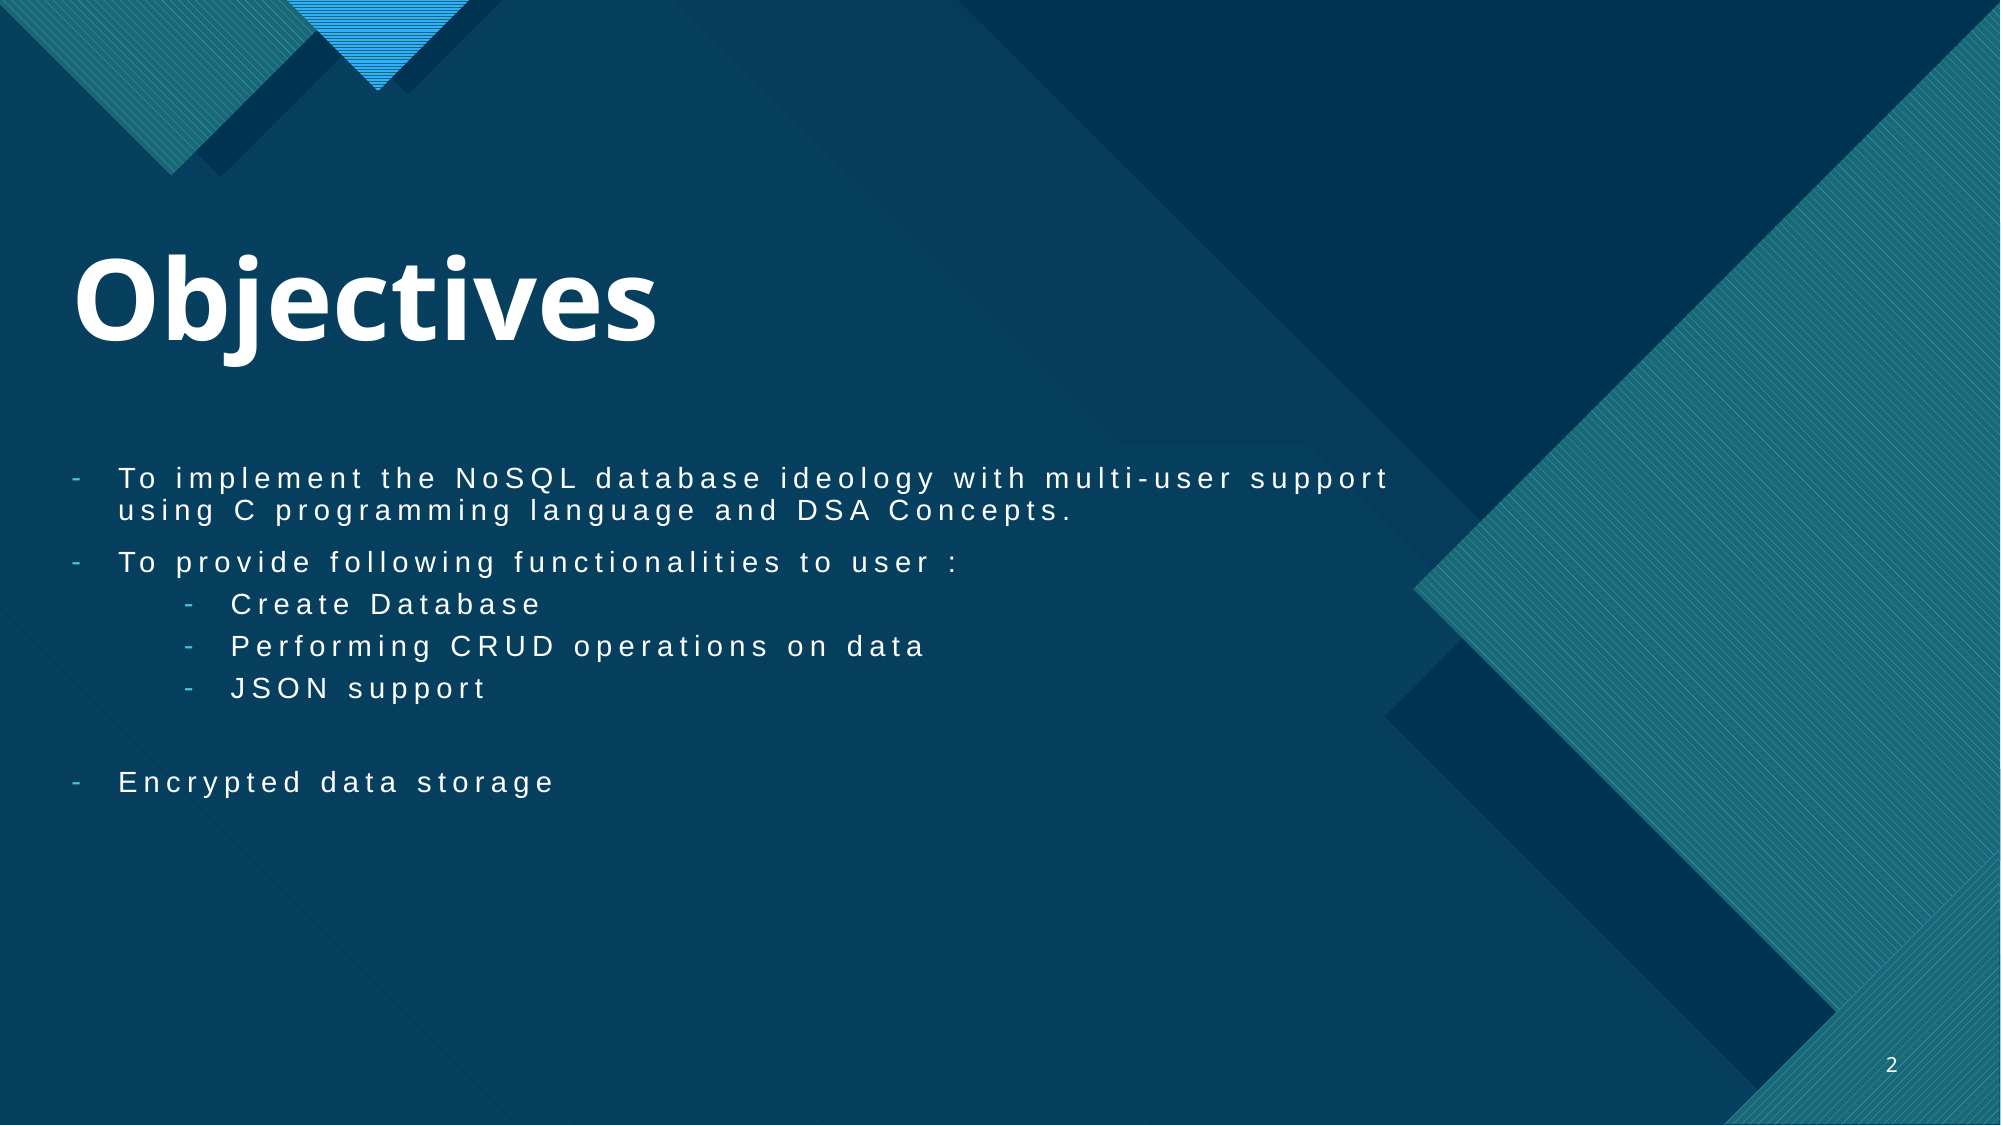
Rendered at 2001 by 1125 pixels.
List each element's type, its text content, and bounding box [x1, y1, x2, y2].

list To implement the NoSQL database ideology with multi-user support using C programming language and DSA Concepts. To provide following functionalities to user : Create Database Performing CRUD operations on data JSON support Encrypted data storage [56, 455, 1497, 1125]
title Objectives [56, 231, 1333, 373]
